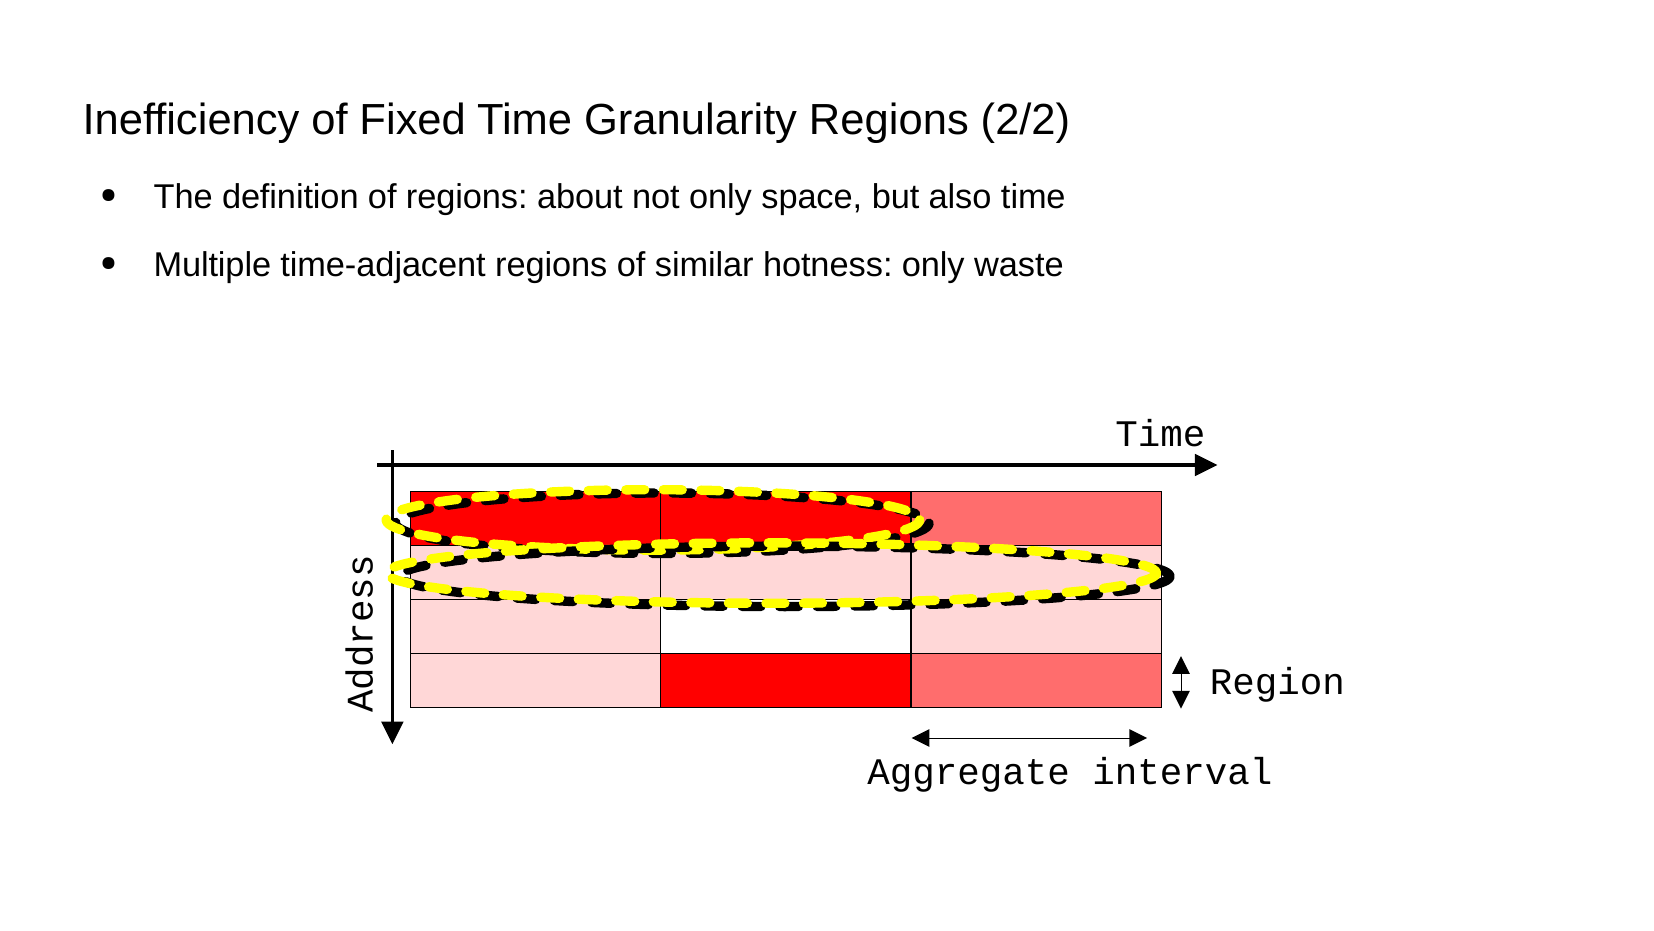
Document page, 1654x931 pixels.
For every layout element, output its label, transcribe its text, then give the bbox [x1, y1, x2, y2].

list The definition of regions: about not only space, but also time Multiple time-adjacent regions of similar hotness: only waste [82, 177, 1571, 833]
table_cell [411, 554, 660, 599]
text_box Address [333, 525, 434, 728]
title Inefficiency of Fixed Time Granularity Regions (2/2) [82, 81, 1571, 157]
table_cell [411, 546, 467, 562]
text_box Aggregate interval [852, 746, 1288, 804]
table_header [912, 492, 1161, 545]
table_cell [912, 654, 1161, 707]
table_cell [912, 550, 1148, 599]
table_cell [1101, 585, 1161, 599]
table_header [661, 494, 910, 543]
table_cell [661, 607, 910, 653]
table_header [833, 492, 910, 506]
table_cell [411, 589, 476, 599]
table_cell [411, 600, 660, 653]
text_box Time [1100, 408, 1221, 466]
table_cell [661, 654, 910, 707]
table_cell [661, 549, 910, 599]
table_cell [411, 654, 660, 707]
table_cell [1045, 546, 1161, 564]
text_box Region [1195, 656, 1360, 714]
table_header [411, 492, 660, 545]
table_cell [912, 600, 1161, 653]
table_header [411, 536, 436, 545]
